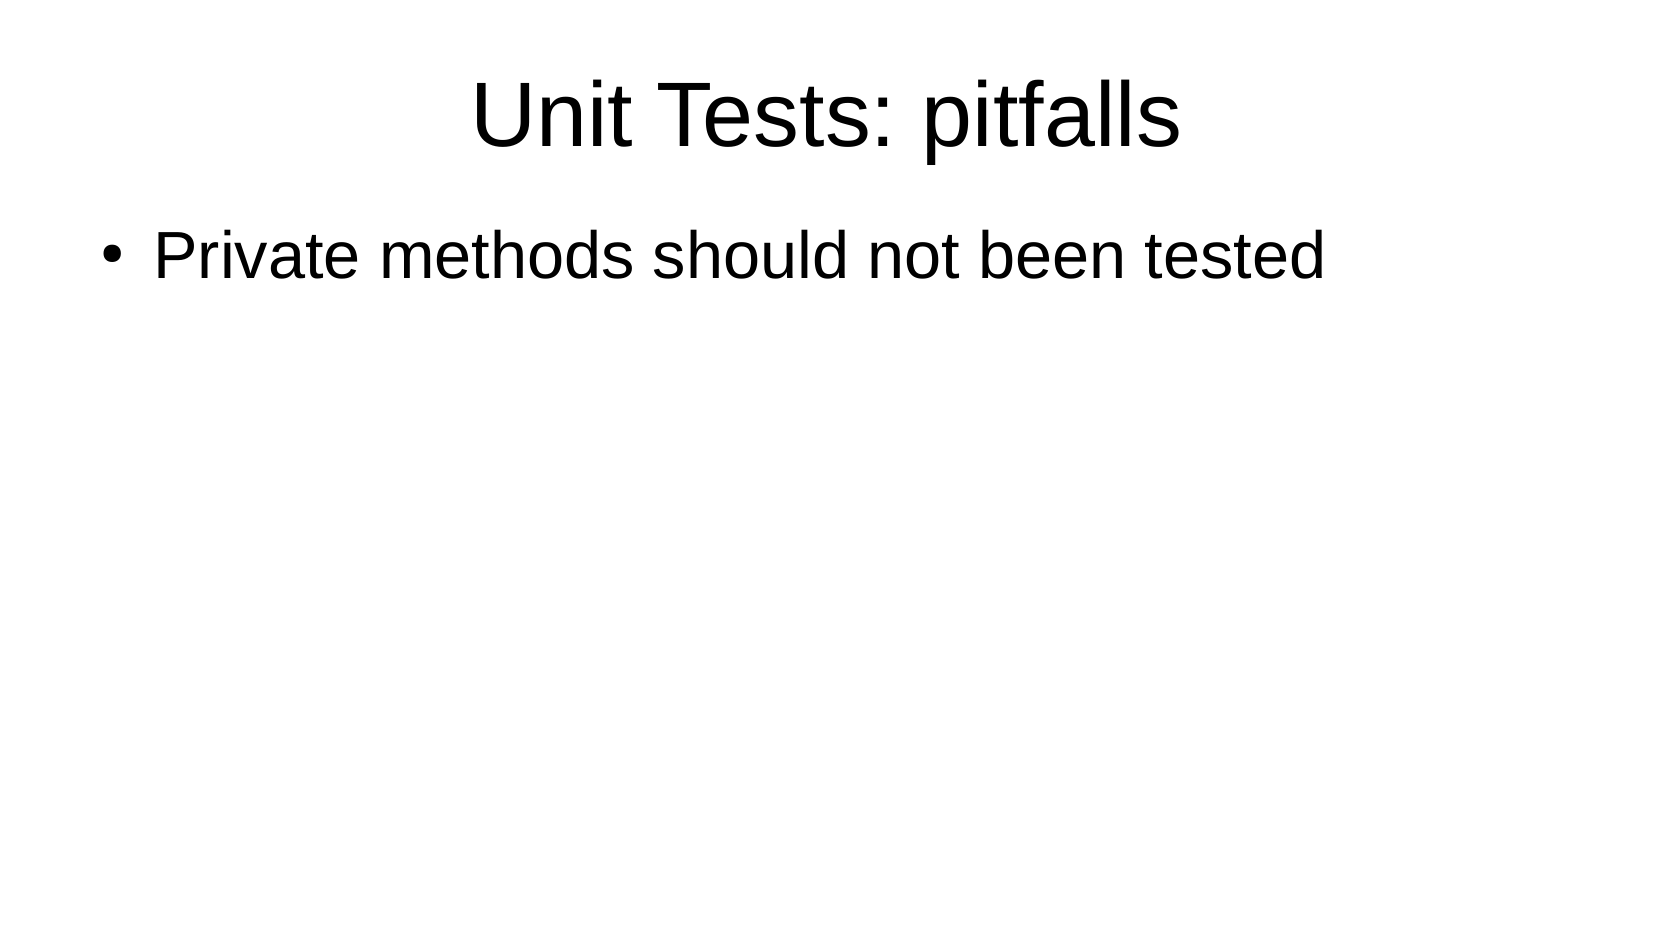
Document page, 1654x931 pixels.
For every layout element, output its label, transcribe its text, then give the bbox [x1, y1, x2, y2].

title Unit Tests: pitfalls [82, 37, 1571, 193]
list Private methods should not been tested [82, 217, 1571, 758]
